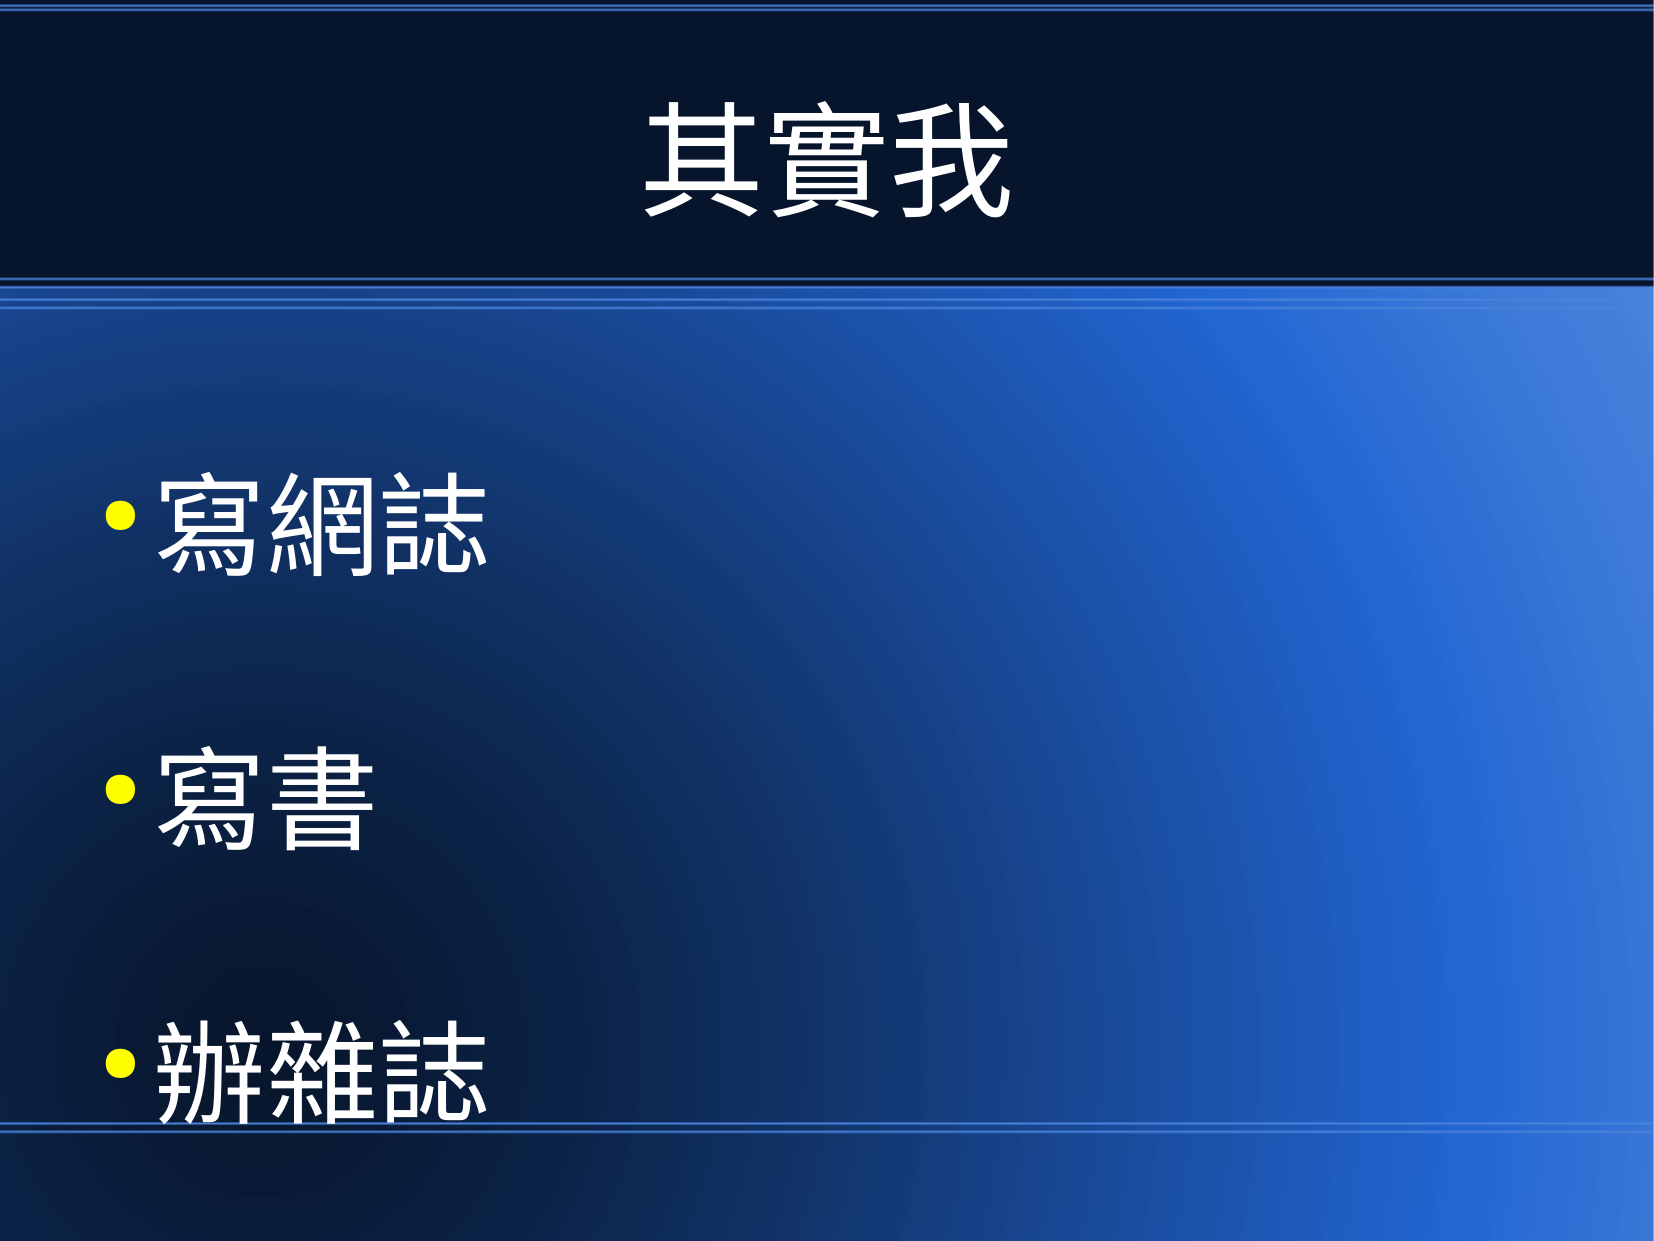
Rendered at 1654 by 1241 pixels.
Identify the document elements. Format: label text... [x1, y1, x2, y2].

title 其實我 [82, 49, 1571, 257]
picture [0, 0, 1654, 1241]
list 寫網誌 寫書 辦雜誌 [82, 355, 1571, 1241]
